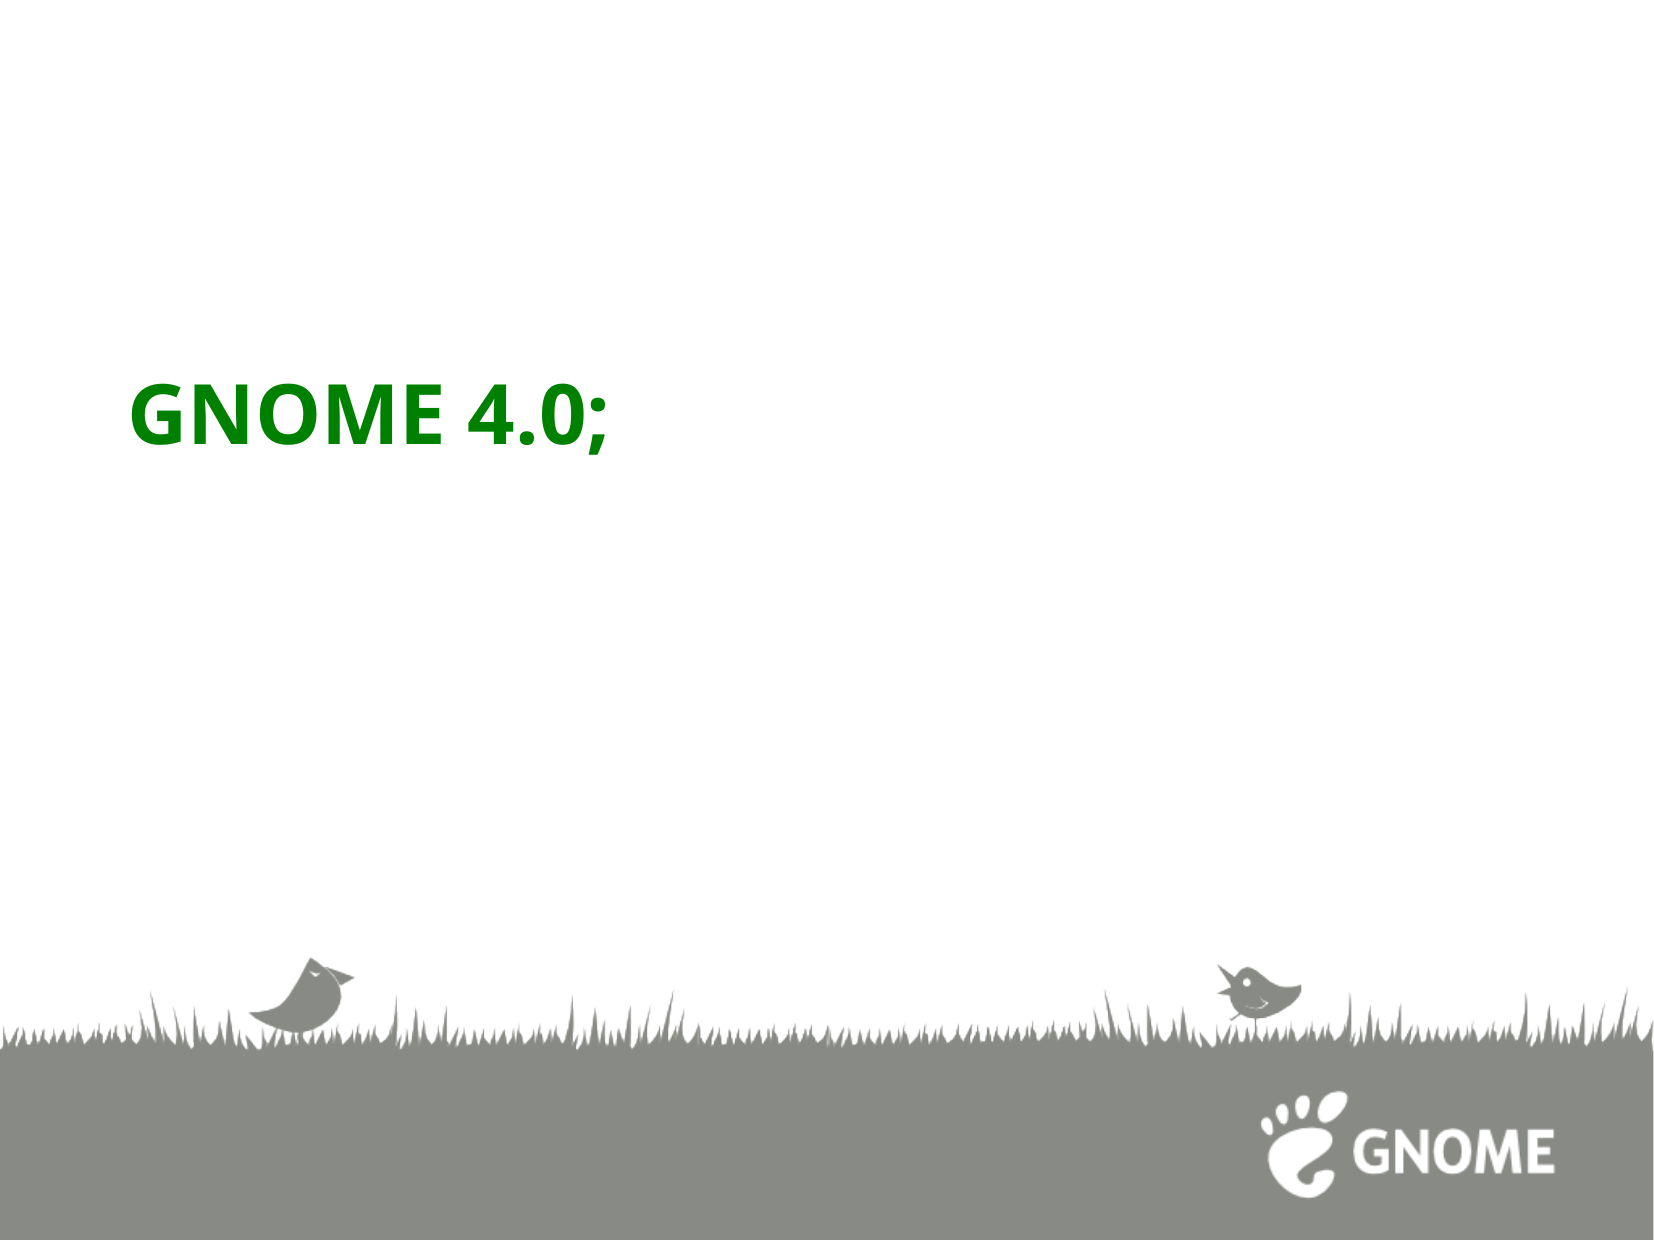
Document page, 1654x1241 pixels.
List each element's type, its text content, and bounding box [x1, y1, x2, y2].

text_box GNOME 4.0; [112, 348, 1276, 476]
picture [0, 0, 1654, 1241]
